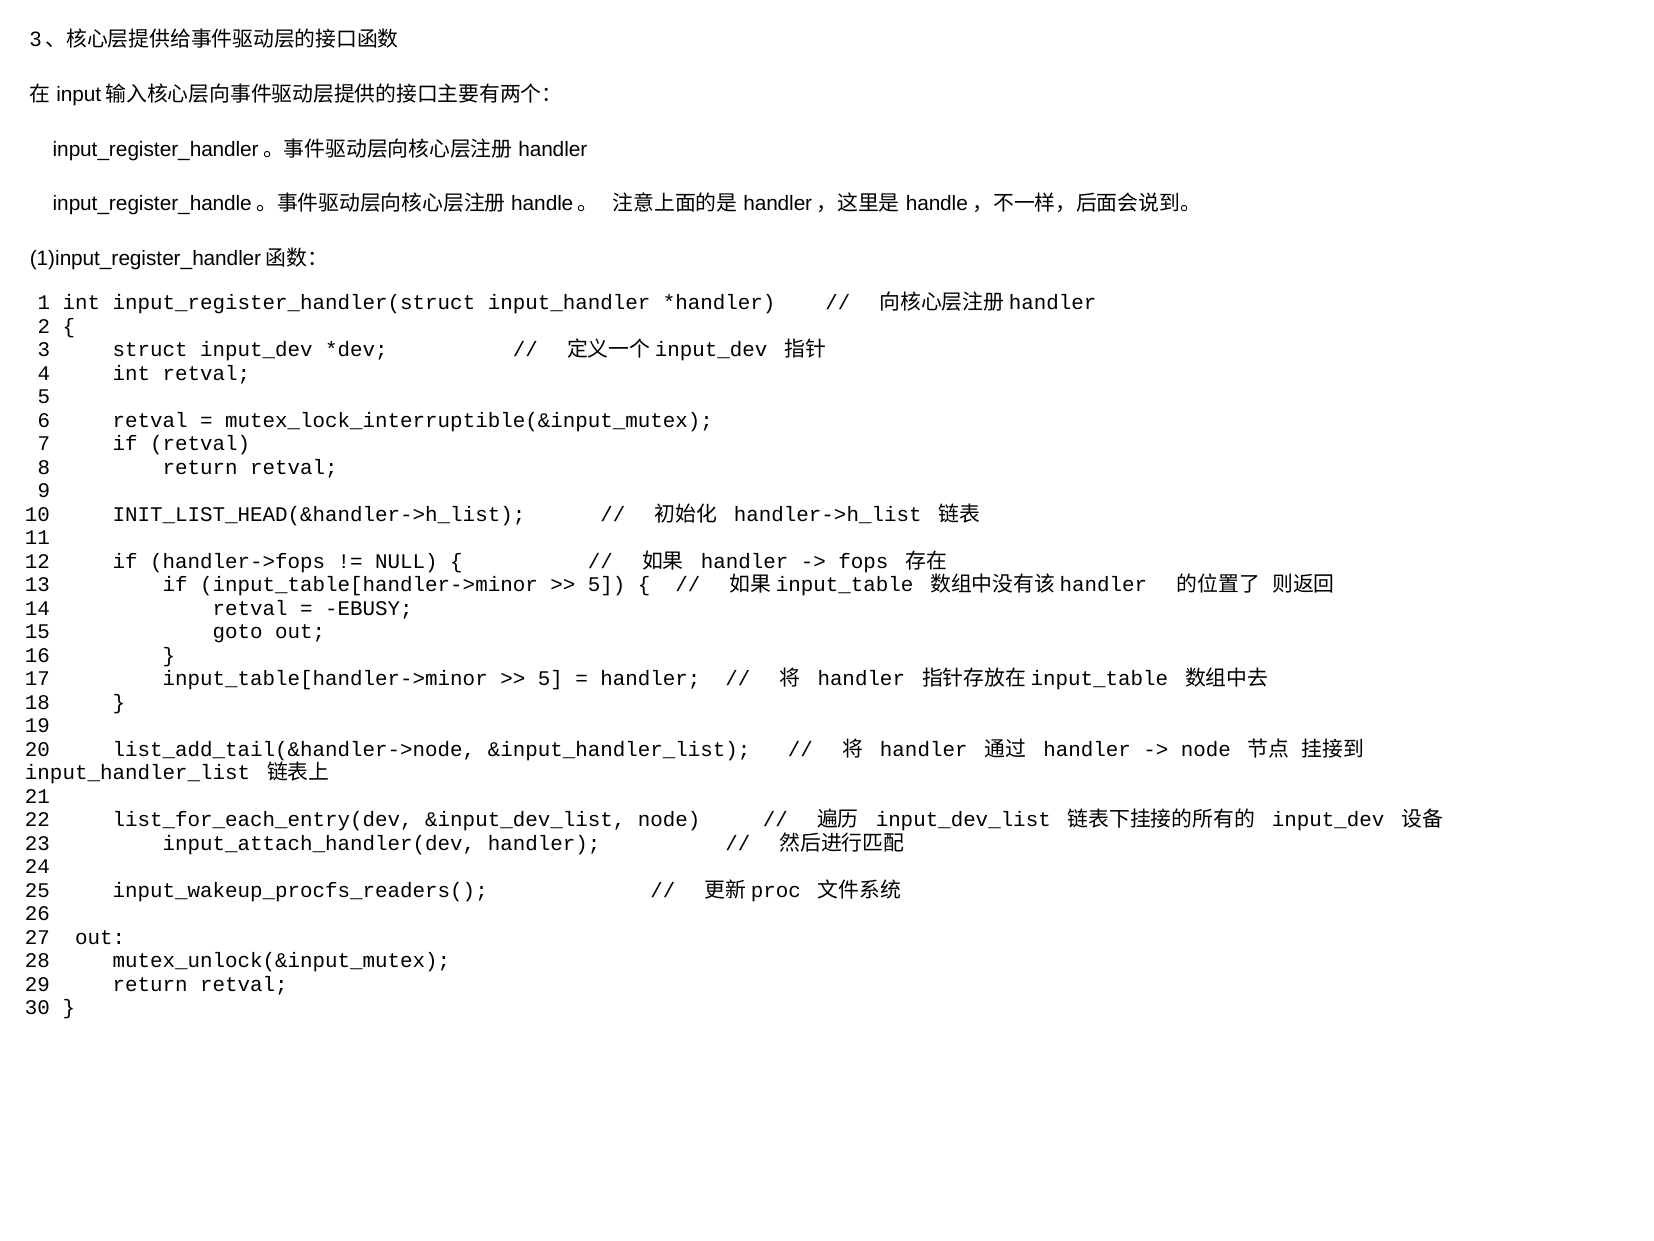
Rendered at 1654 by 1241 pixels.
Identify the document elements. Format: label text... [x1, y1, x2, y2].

text_box 1 int input_register_handler(struct input_handler *handler) // 向核心层注册handler 2 { 3 struct input_dev *dev; // 定义一个input_dev 指针 4 int retval; 5 6 retval = mutex_lock_interruptible(&input_mutex); 7 if (retval) 8 return retval; 9 10 INIT_LIST_HEAD(&handler->h_list); // 初始化 handler->h_list 链表 11 12 if (handler->fops != NULL) { // 如果 handler -> fops 存在 13 if (input_table[handler->minor >> 5]) { // 如果input_table 数组中没有该handler 的位置了 则返回 14 retval = -EBUSY; 15 goto out; 16 } 17 input_table[handler->minor >> 5] = handler; // 将 handler 指针存放在input_table 数组中去 18 } 19 20 list_add_tail(&handler->node, &input_handler_list); // 将 handler 通过 handler -> node 节点 挂接到 input_handler_list 链表上 21 22 list_for_each_entry(dev, &input_dev_list, node) // 遍历 input_dev_list 链表下挂接的所有的 input_dev 设备 23 input_attach_handler(dev, handler); // 然后进行匹配 24 25 input_wakeup_procfs_readers(); // 更新proc 文件系统 26 27 out: 28 mutex_unlock(&input_mutex); 29 return retval; 30 } [10, 285, 1561, 1029]
text_box 3、核心层提供给事件驱动层的接口函数 在input输入核心层向事件驱动层提供的接口主要有两个： input_register_handler。事件驱动层向核心层注册handler input_register_handle。事件驱动层向核心层注册handle。 注意上面的是handler，这里是handle，不一样，后面会说到。 (1)input_register_handler函数： [15, 15, 1217, 285]
